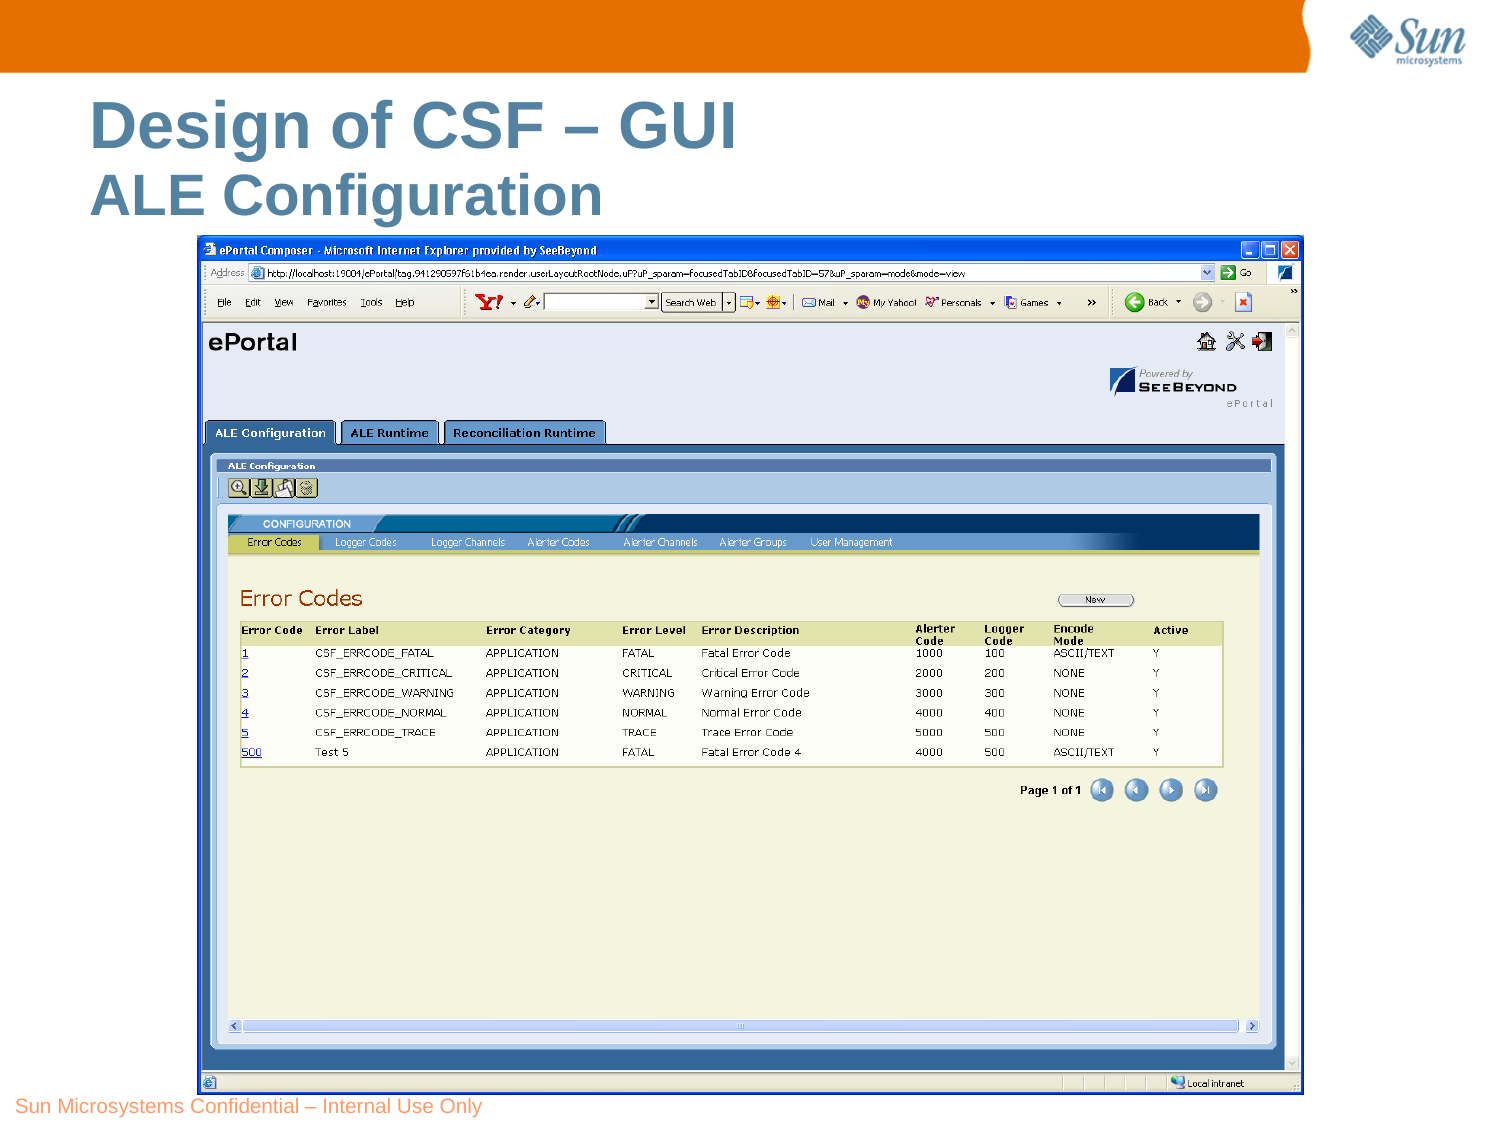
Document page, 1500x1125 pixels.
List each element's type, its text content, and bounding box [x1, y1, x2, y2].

picture [0, 0, 1500, 75]
title Design of CSF – GUI ALE Configuration [75, 79, 1426, 237]
text_box [197, 235, 1304, 1095]
